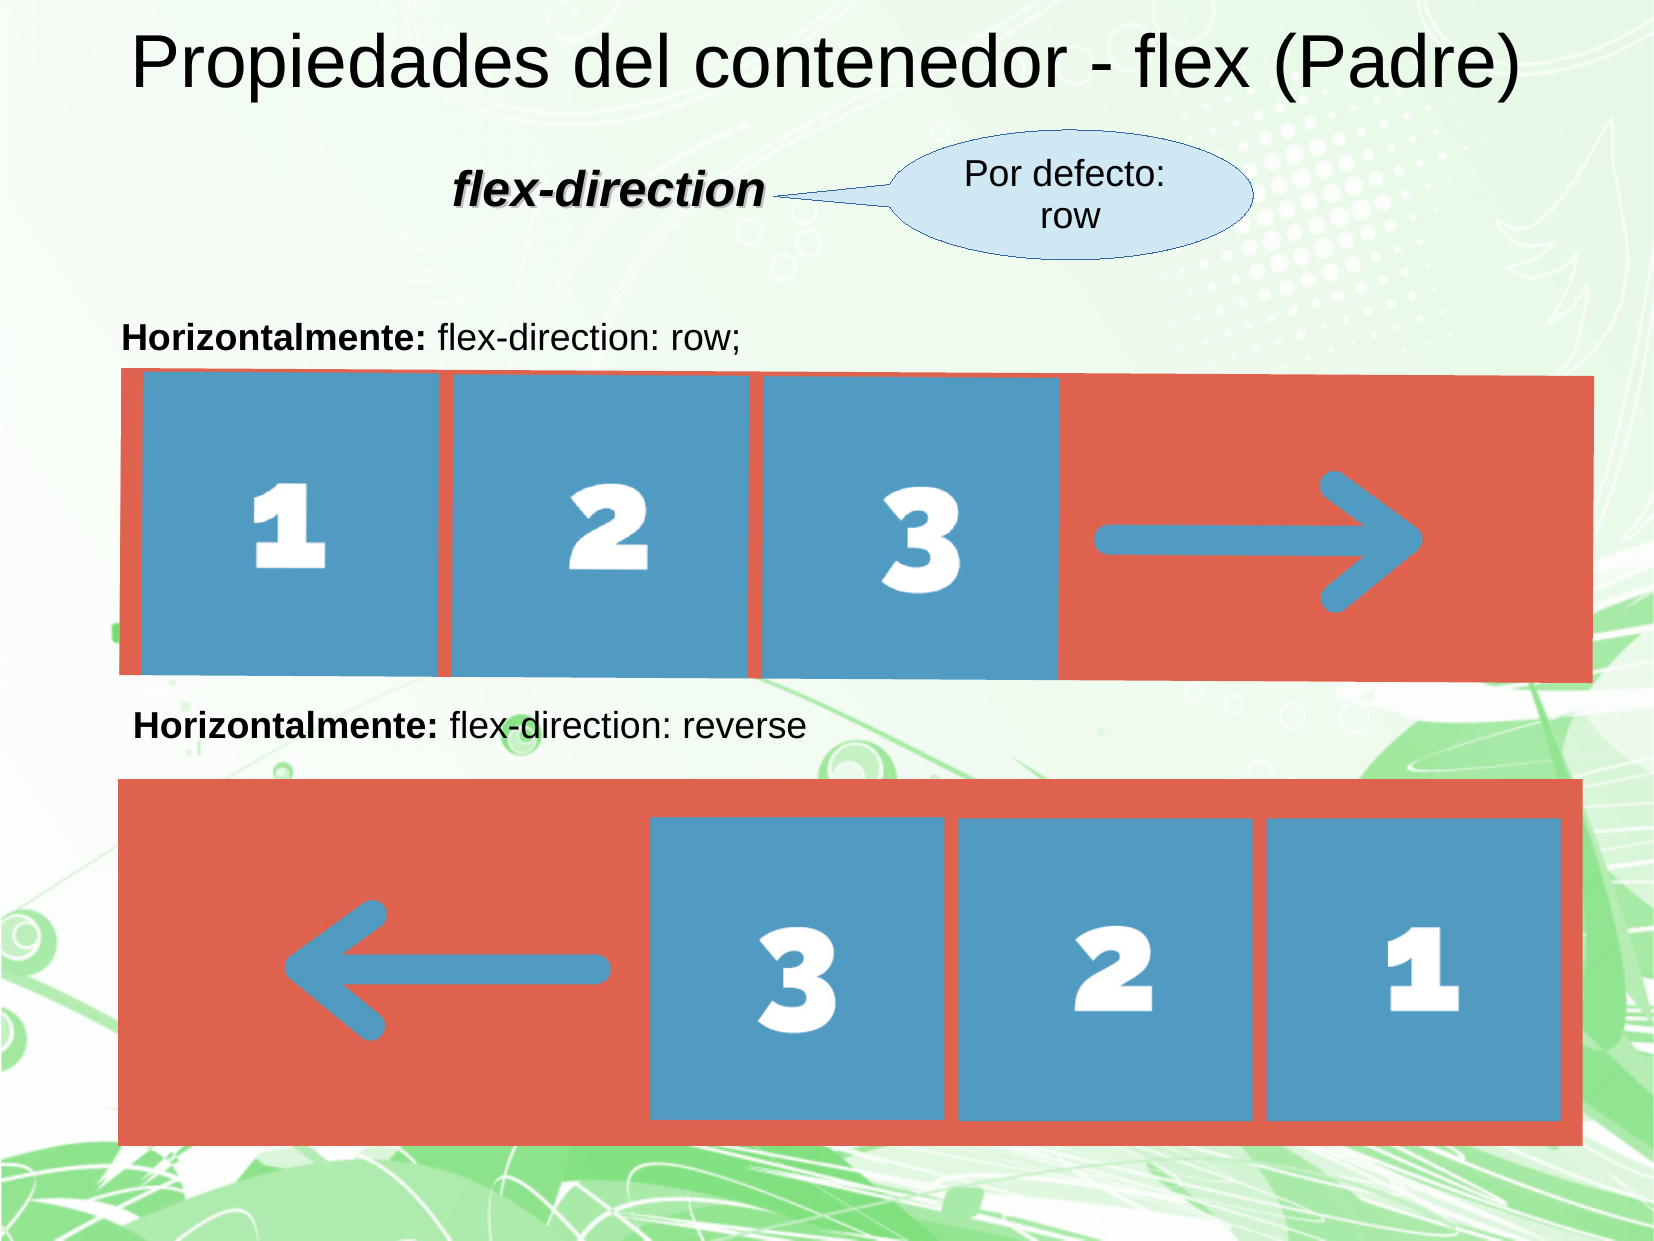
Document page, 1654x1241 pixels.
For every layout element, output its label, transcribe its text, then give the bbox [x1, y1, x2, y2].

title Propiedades del contenedor - flex (Padre) [82, 0, 1571, 130]
picture [0, 0, 1654, 1241]
text_box Horizontalmente: flex-direction: row; [106, 308, 1607, 408]
text_box flex-direction [437, 153, 781, 225]
text_box Horizontalmente: flex-direction: reverse [118, 696, 1619, 796]
text_box Por defecto: row [773, 129, 1254, 260]
